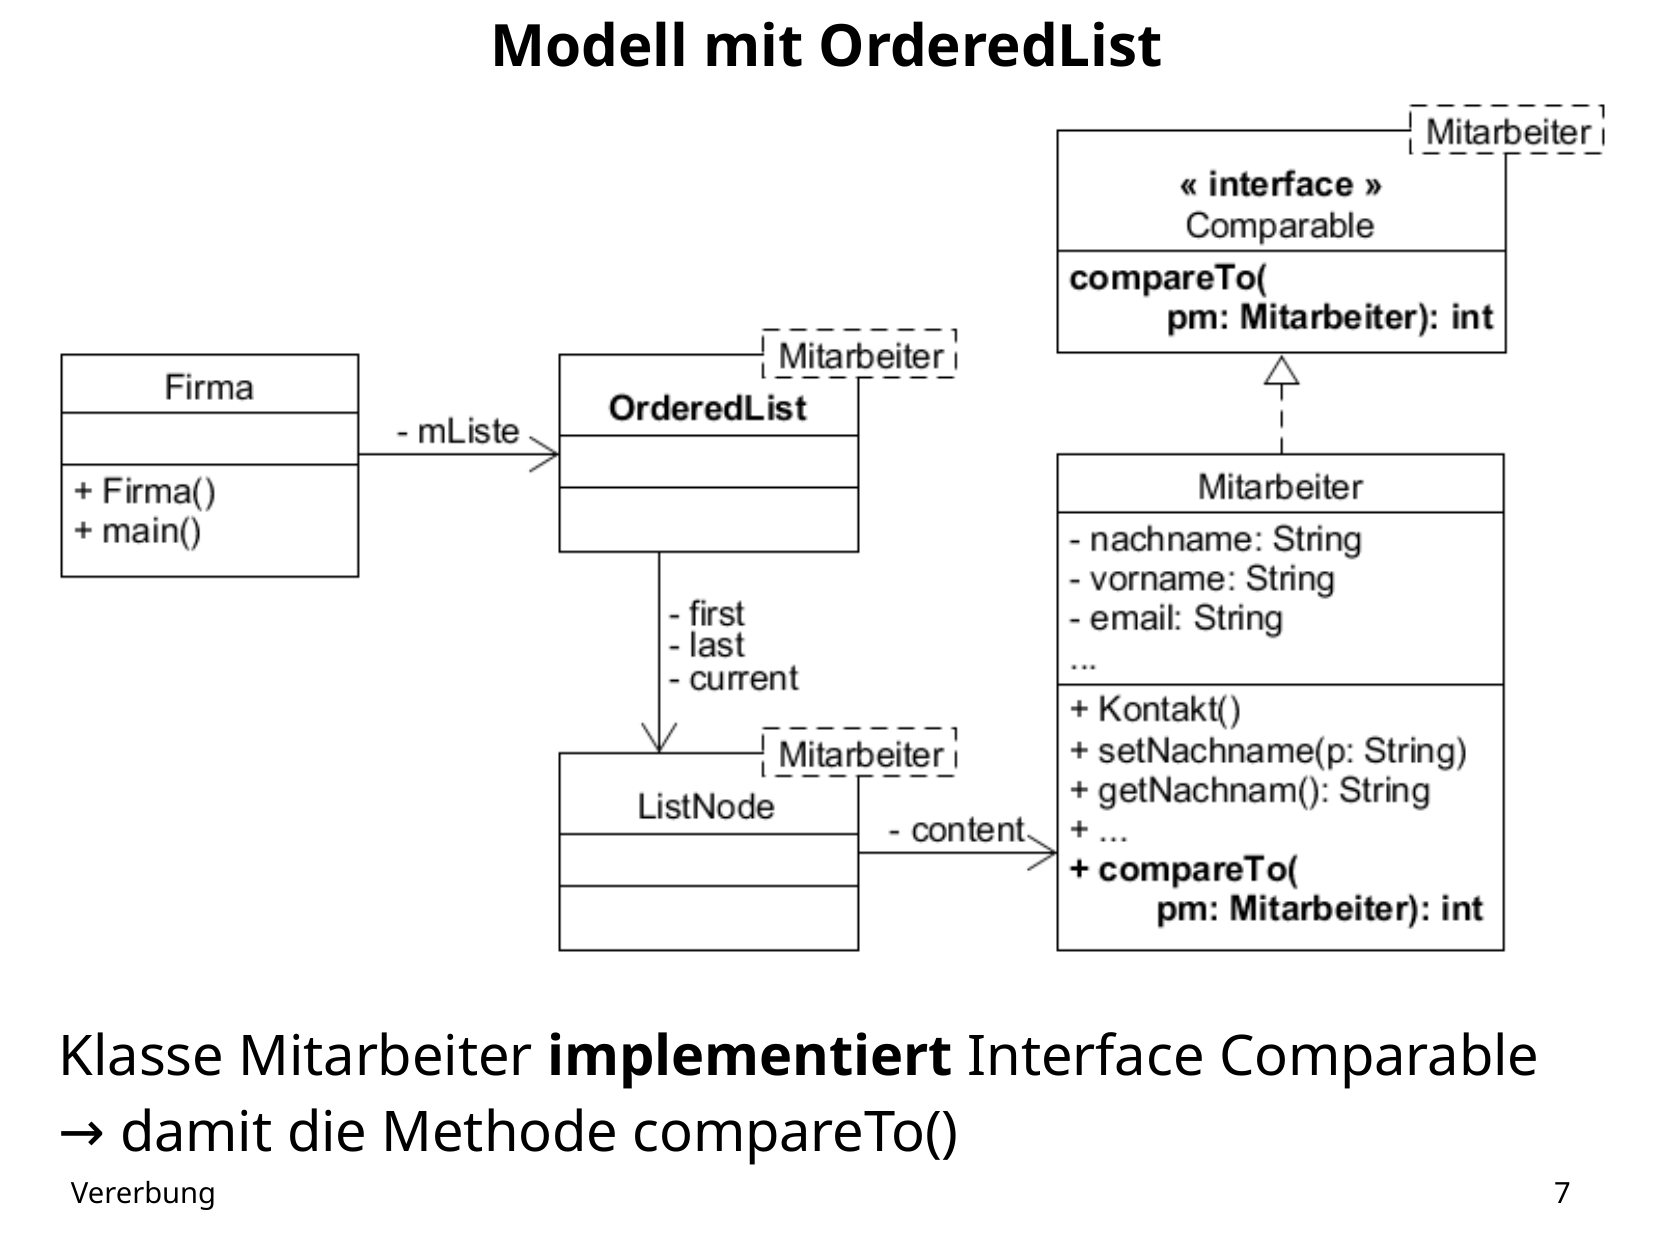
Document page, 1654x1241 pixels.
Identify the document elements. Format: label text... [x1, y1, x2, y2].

picture [59, 103, 1607, 954]
list Klasse Mitarbeiter implementiert Interface Comparable → damit die Methode compareTo() [59, 1015, 1607, 1170]
title Modell mit OrderedList [0, 5, 1654, 83]
